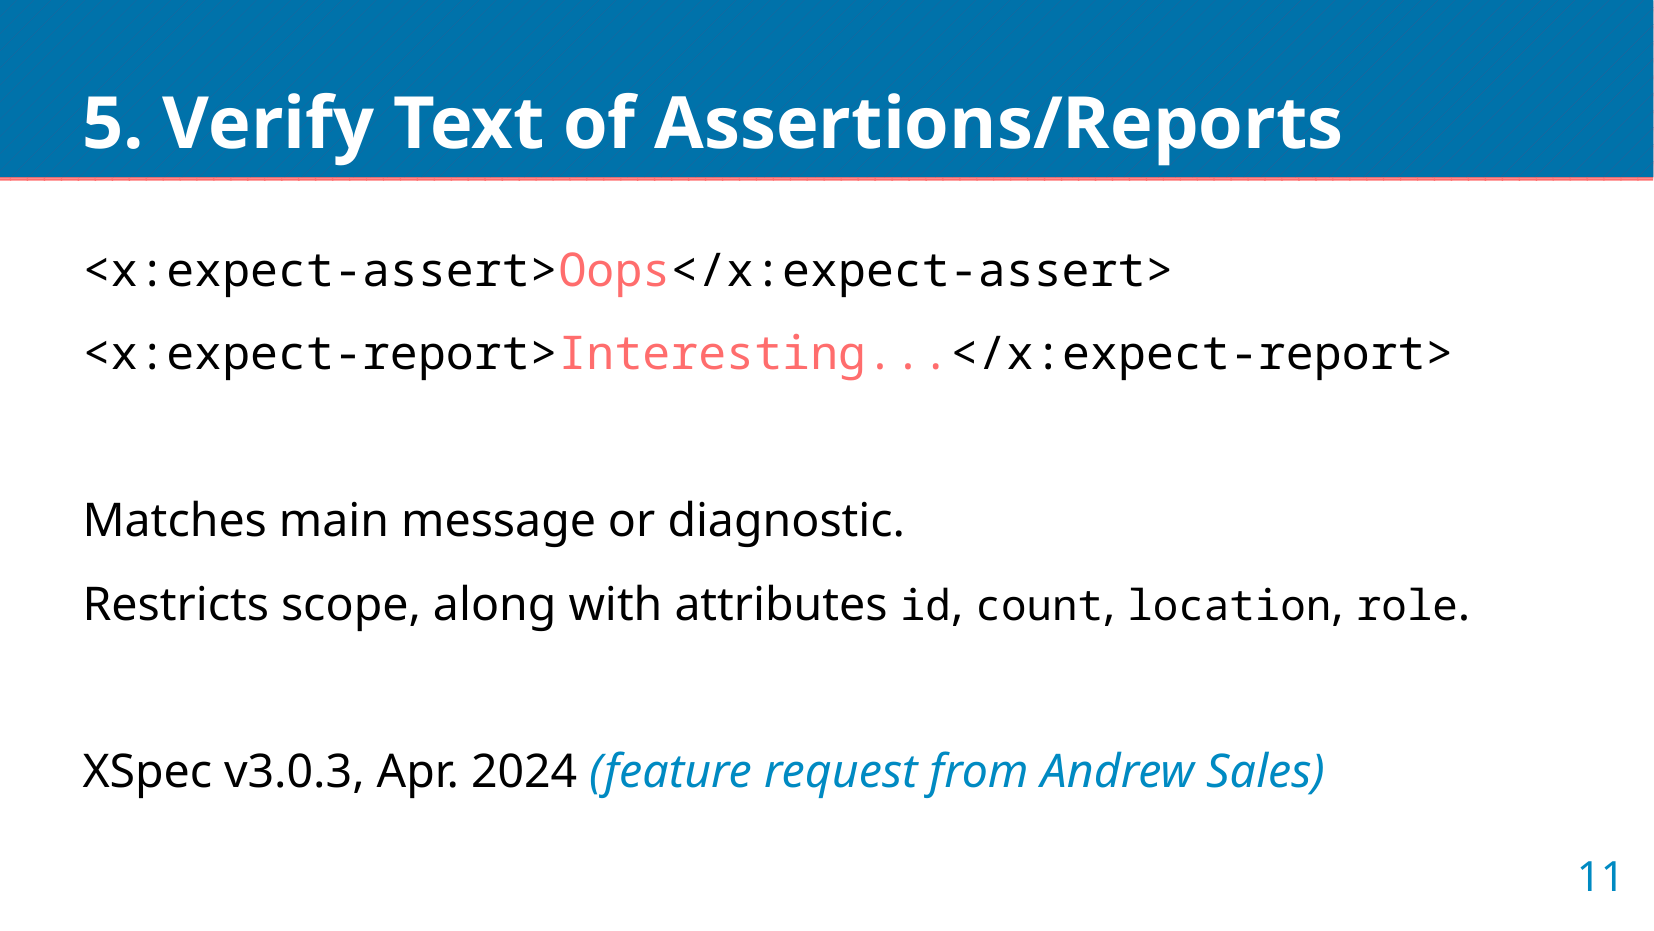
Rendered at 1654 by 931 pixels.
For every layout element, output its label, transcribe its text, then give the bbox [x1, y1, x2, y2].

list <x:expect-assert>Oops</x:expect-assert> <x:expect-report>Interesting...</x:expect-report> Matches main message or diagnostic. Restricts scope, along with attributes id, count, location, role. XSpec v3.0.3, Apr. 2024 (feature request from Andrew Sales) [82, 236, 1563, 811]
title 5. Verify Text of Assertions/Reports [82, 14, 1571, 171]
